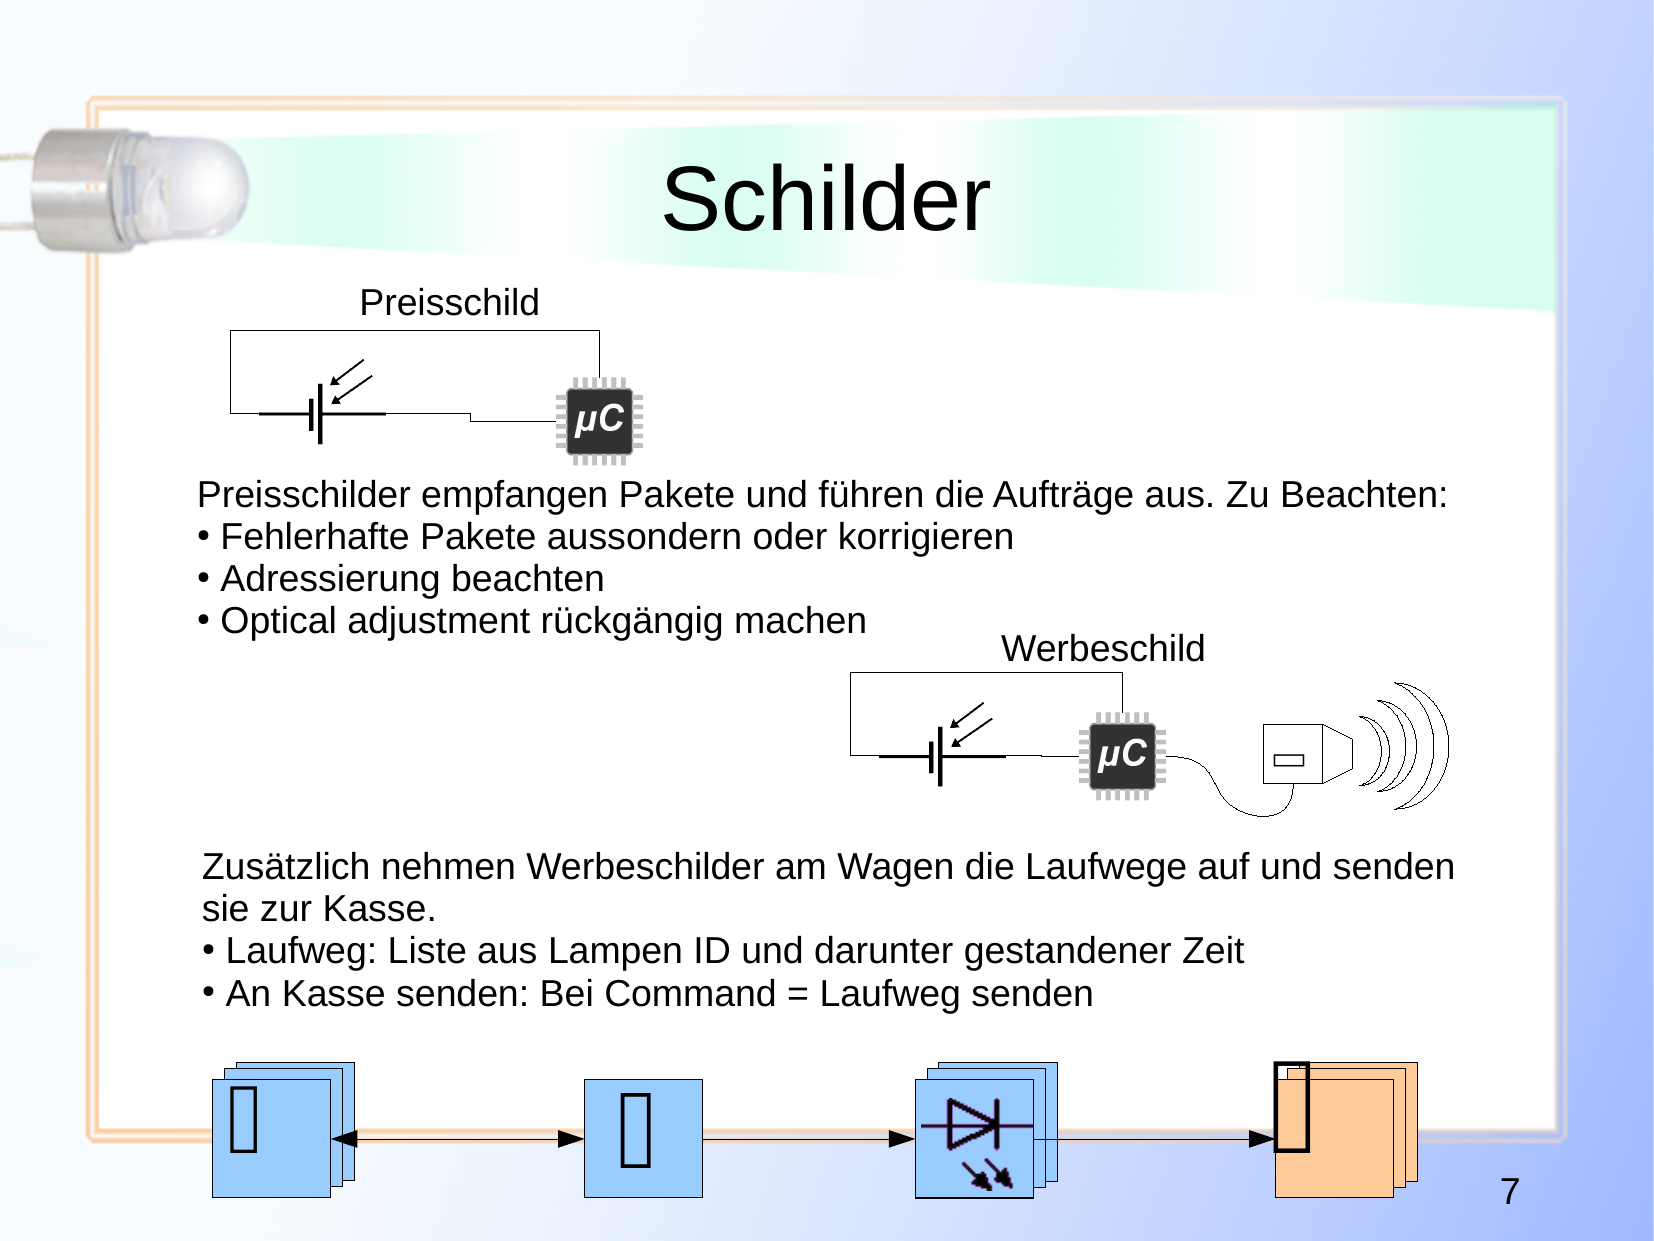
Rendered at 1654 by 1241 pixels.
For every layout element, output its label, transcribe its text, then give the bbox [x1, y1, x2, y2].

text_box Preisschild [344, 273, 556, 331]
text_box  [1263, 724, 1322, 784]
text_box Zusätzlich nehmen Werbeschilder am Wagen die Laufwege auf und senden sie zur Kasse. Laufweg: Liste aus Lampen ID und darunter gestandener Zeit An Kasse senden: Bei Command = Laufweg senden [187, 838, 1470, 1022]
text_box Preisschilder empfangen Pakete und führen die Aufträge aus. Zu Beachten: Fehlerhafte Pakete aussondern oder korrigieren Adressierung beachten Optical adjustment rückgängig machen [182, 466, 1465, 650]
text_box [1394, 682, 1449, 810]
text_box Werbeschild [986, 650, 1312, 677]
text_box  [602, 1083, 721, 1211]
title Schilder [82, 102, 1571, 296]
picture [0, 0, 1654, 1241]
text_box  [1254, 1051, 1418, 1204]
text_box [331, 1140, 355, 1187]
text_box <Nummer> [1485, 1163, 1654, 1235]
text_box [1322, 724, 1353, 784]
text_box : [212, 1076, 331, 1203]
text_box [915, 1062, 1058, 1199]
text_box [224, 1062, 355, 1138]
text_box [584, 1079, 703, 1198]
text_box [1377, 700, 1417, 792]
text_box [1359, 716, 1390, 786]
text_box [1034, 1140, 1058, 1188]
